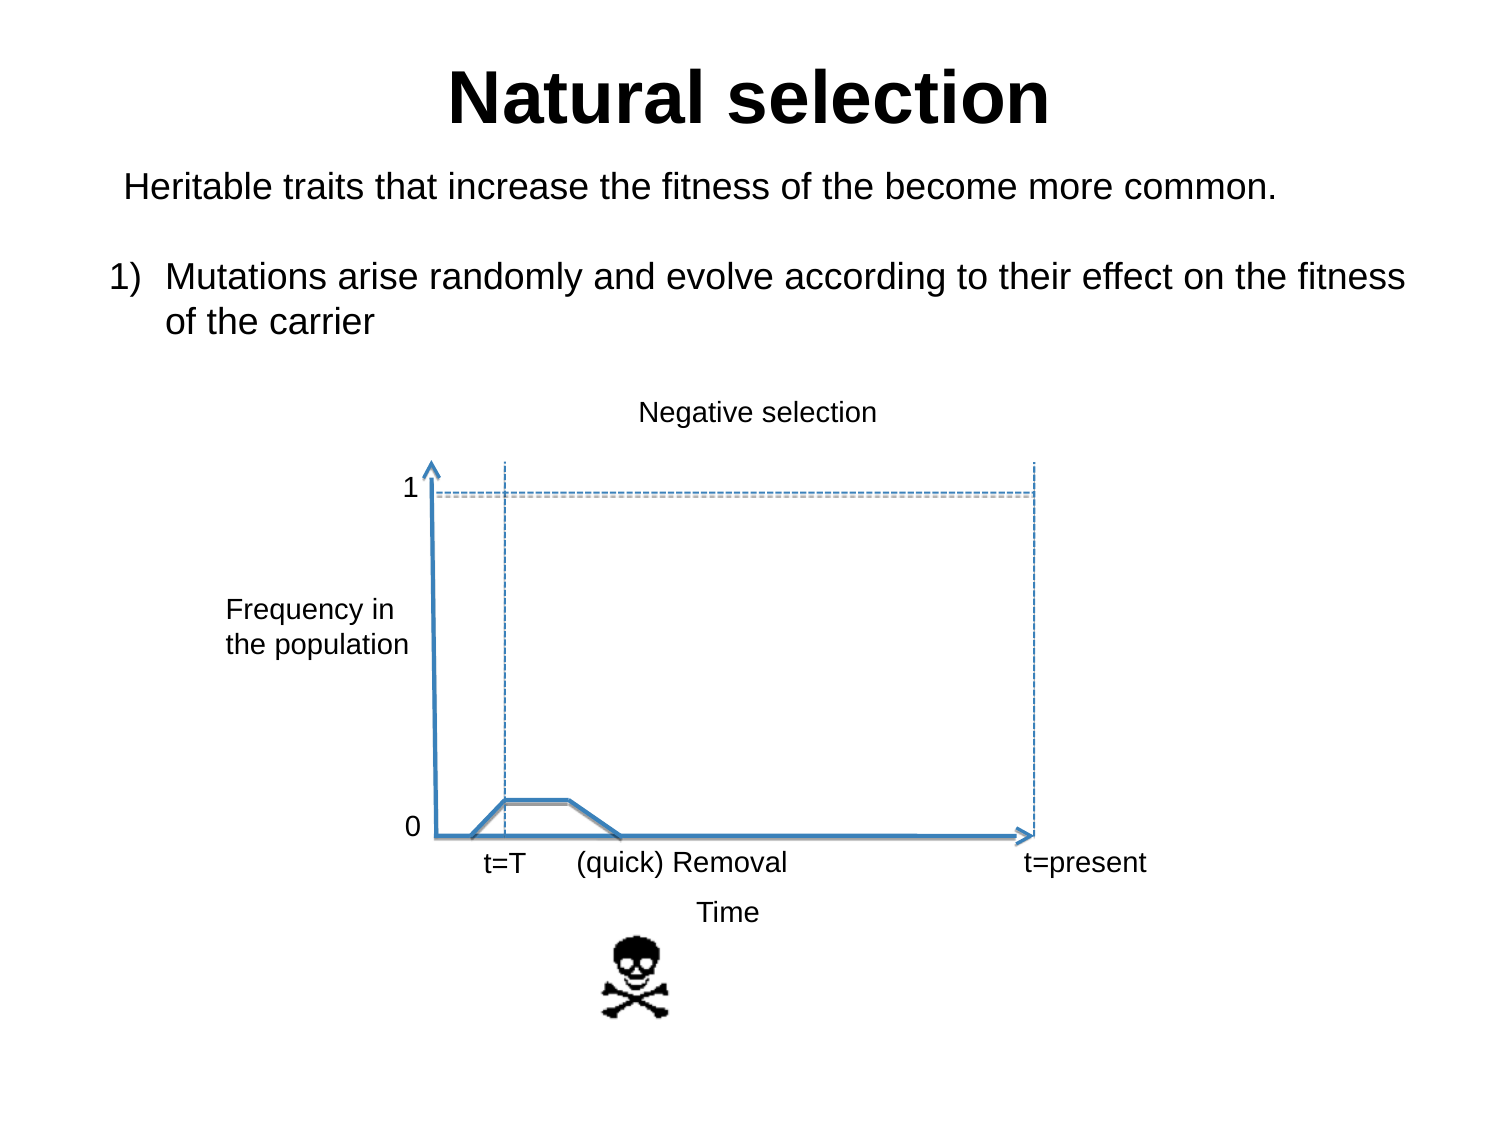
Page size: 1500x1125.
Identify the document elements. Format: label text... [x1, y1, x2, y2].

title Natural selection [75, 0, 1425, 146]
text_box t=T [468, 837, 542, 887]
text_box 1 [387, 460, 434, 511]
list Heritable traits that increase the fitness of the become more common. Mutations arise randomly and evolve according to their effect on the fitness of the carrier [75, 146, 1425, 363]
text_box Time [681, 886, 799, 937]
text_box t=present [1009, 835, 1162, 886]
picture [590, 923, 676, 1030]
text_box Frequency in the population [210, 583, 432, 669]
text_box 0 [390, 799, 436, 850]
text_box Negative selection [623, 385, 893, 436]
text_box (quick) Removal [561, 835, 803, 886]
